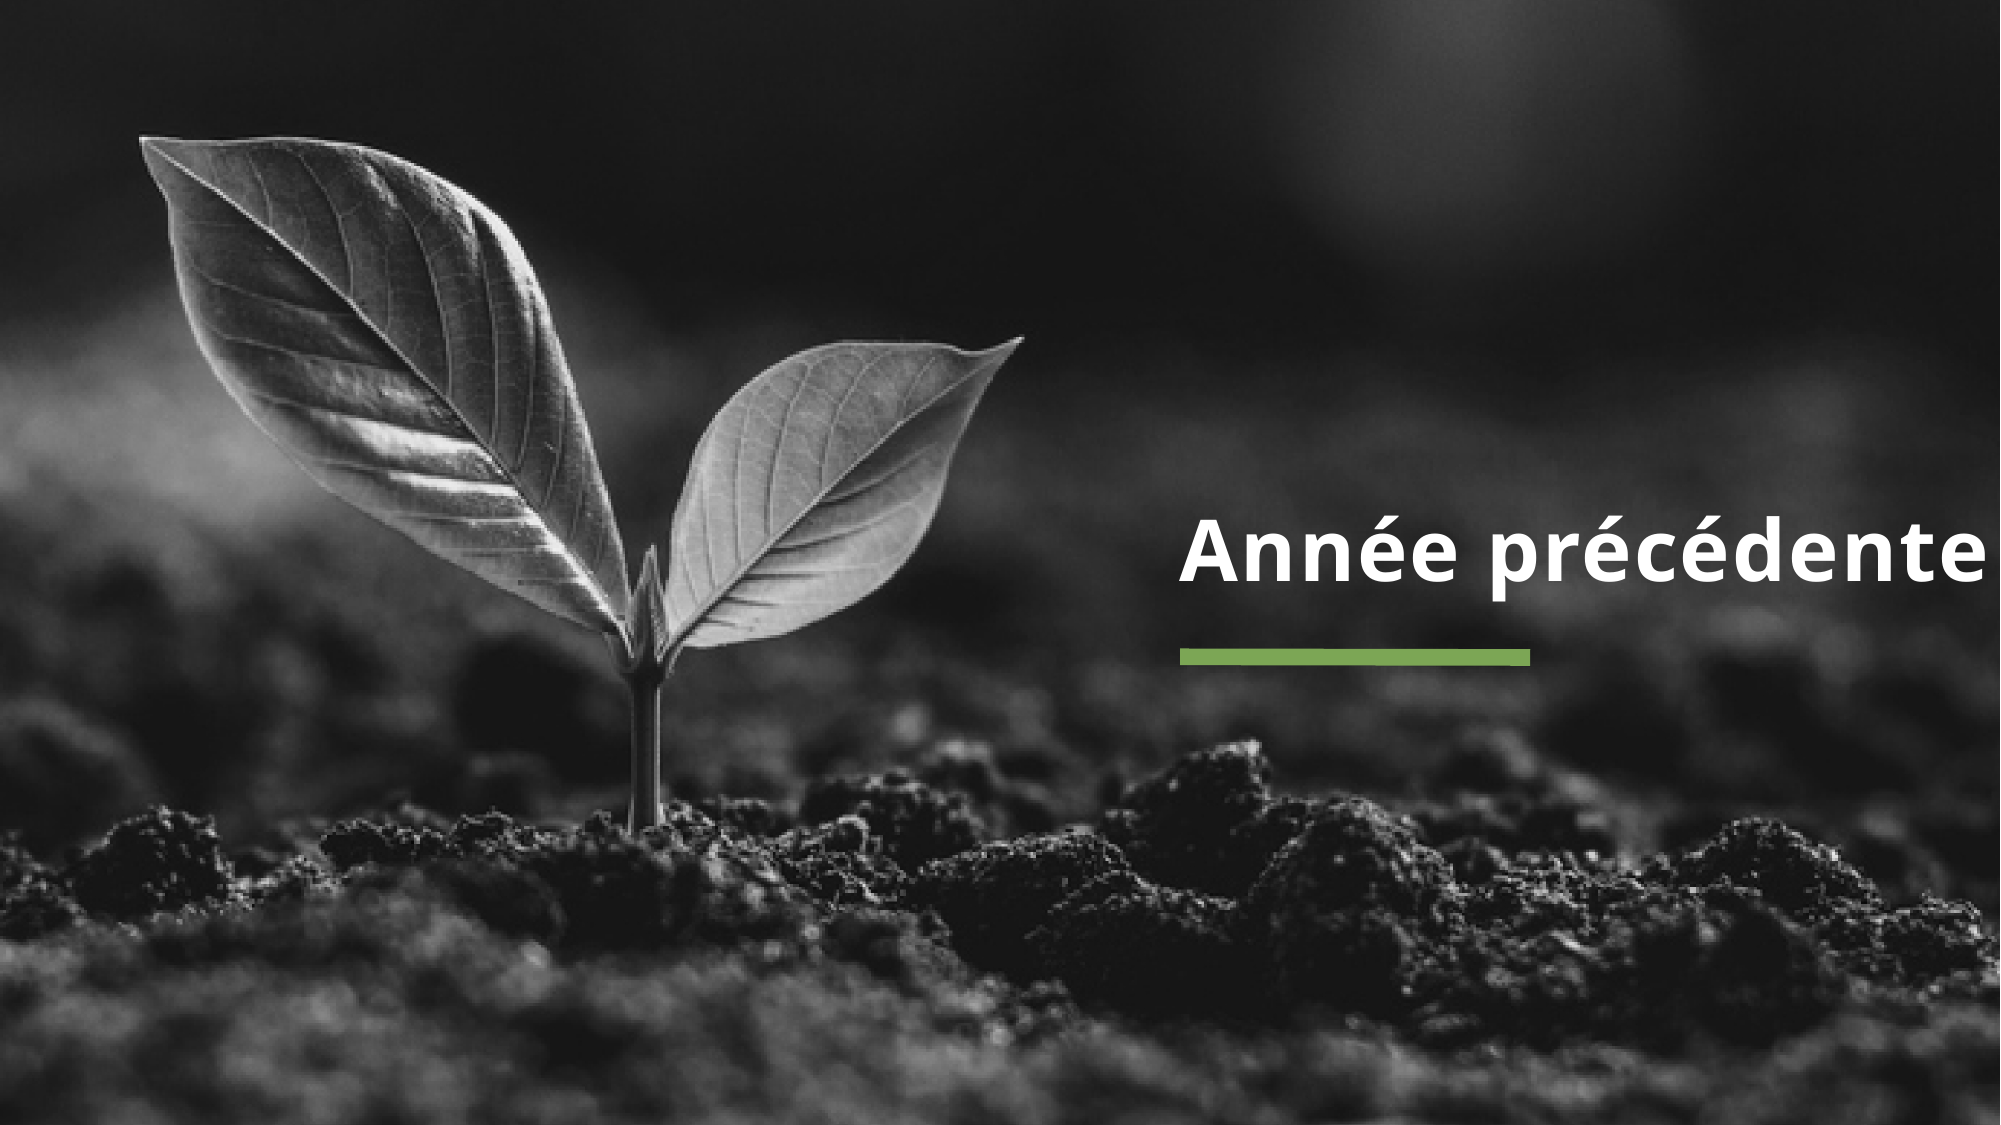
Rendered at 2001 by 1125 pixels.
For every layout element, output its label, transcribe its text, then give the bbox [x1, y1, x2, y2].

title Année précédente [1180, 499, 1991, 600]
picture [0, 0, 2000, 1125]
